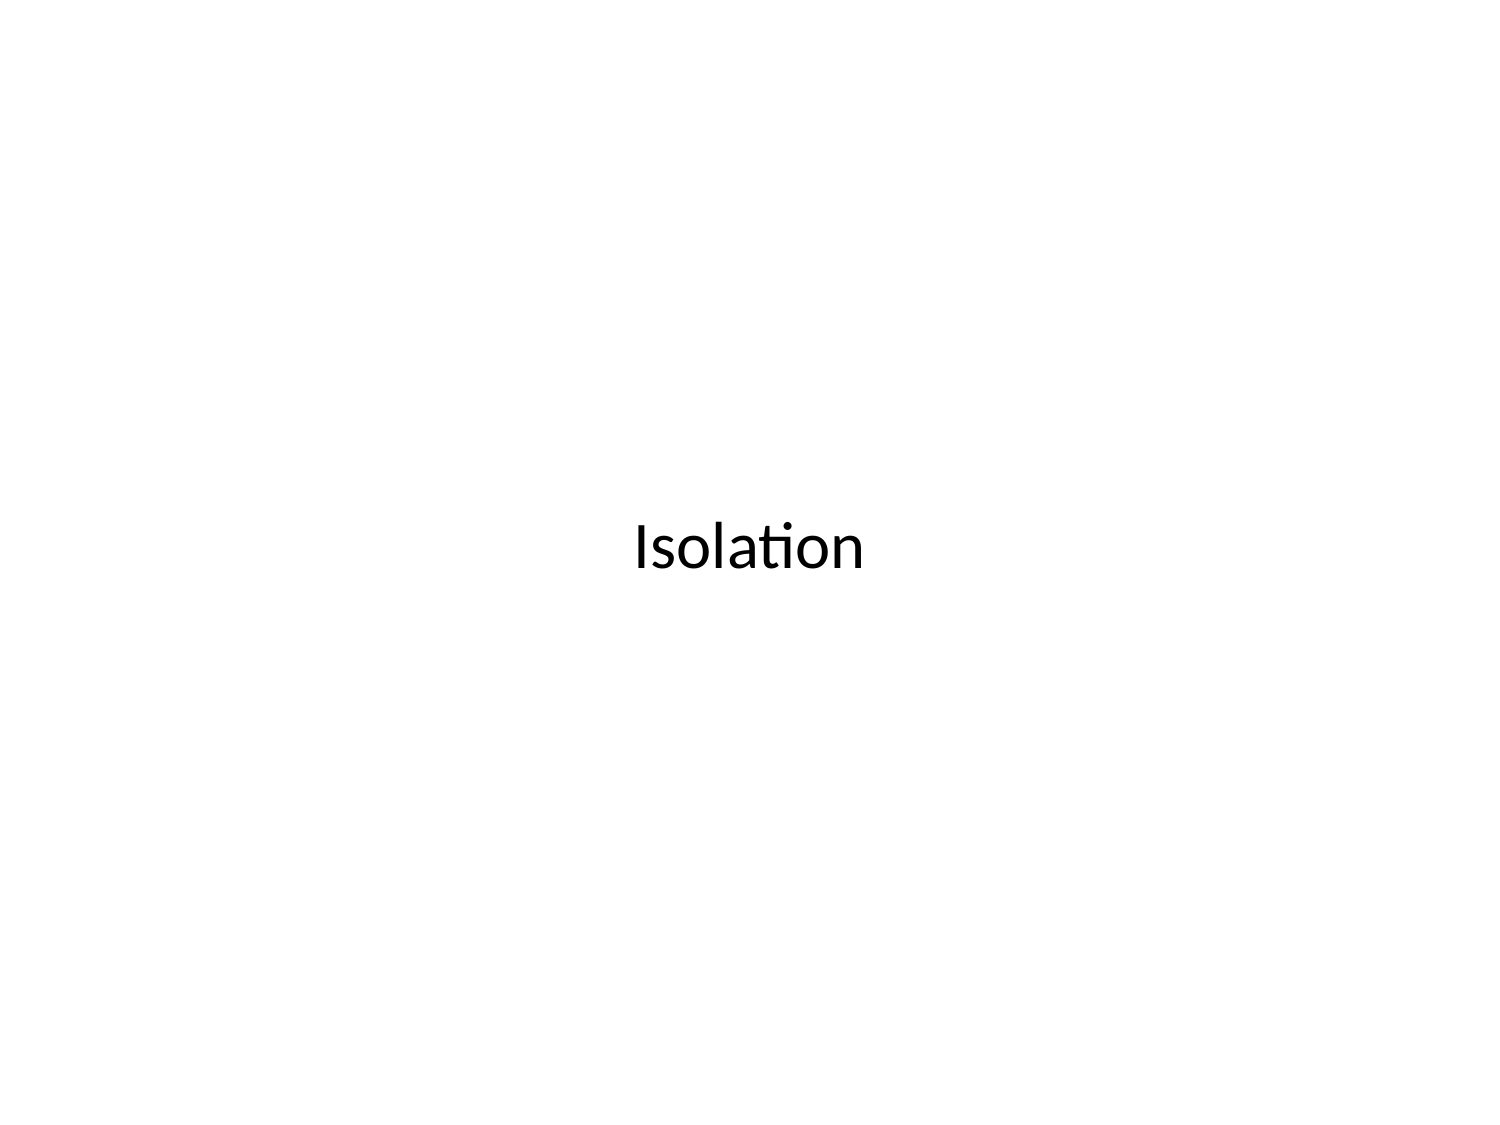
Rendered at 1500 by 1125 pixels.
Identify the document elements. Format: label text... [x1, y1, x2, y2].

title Isolation [75, 458, 1425, 646]
